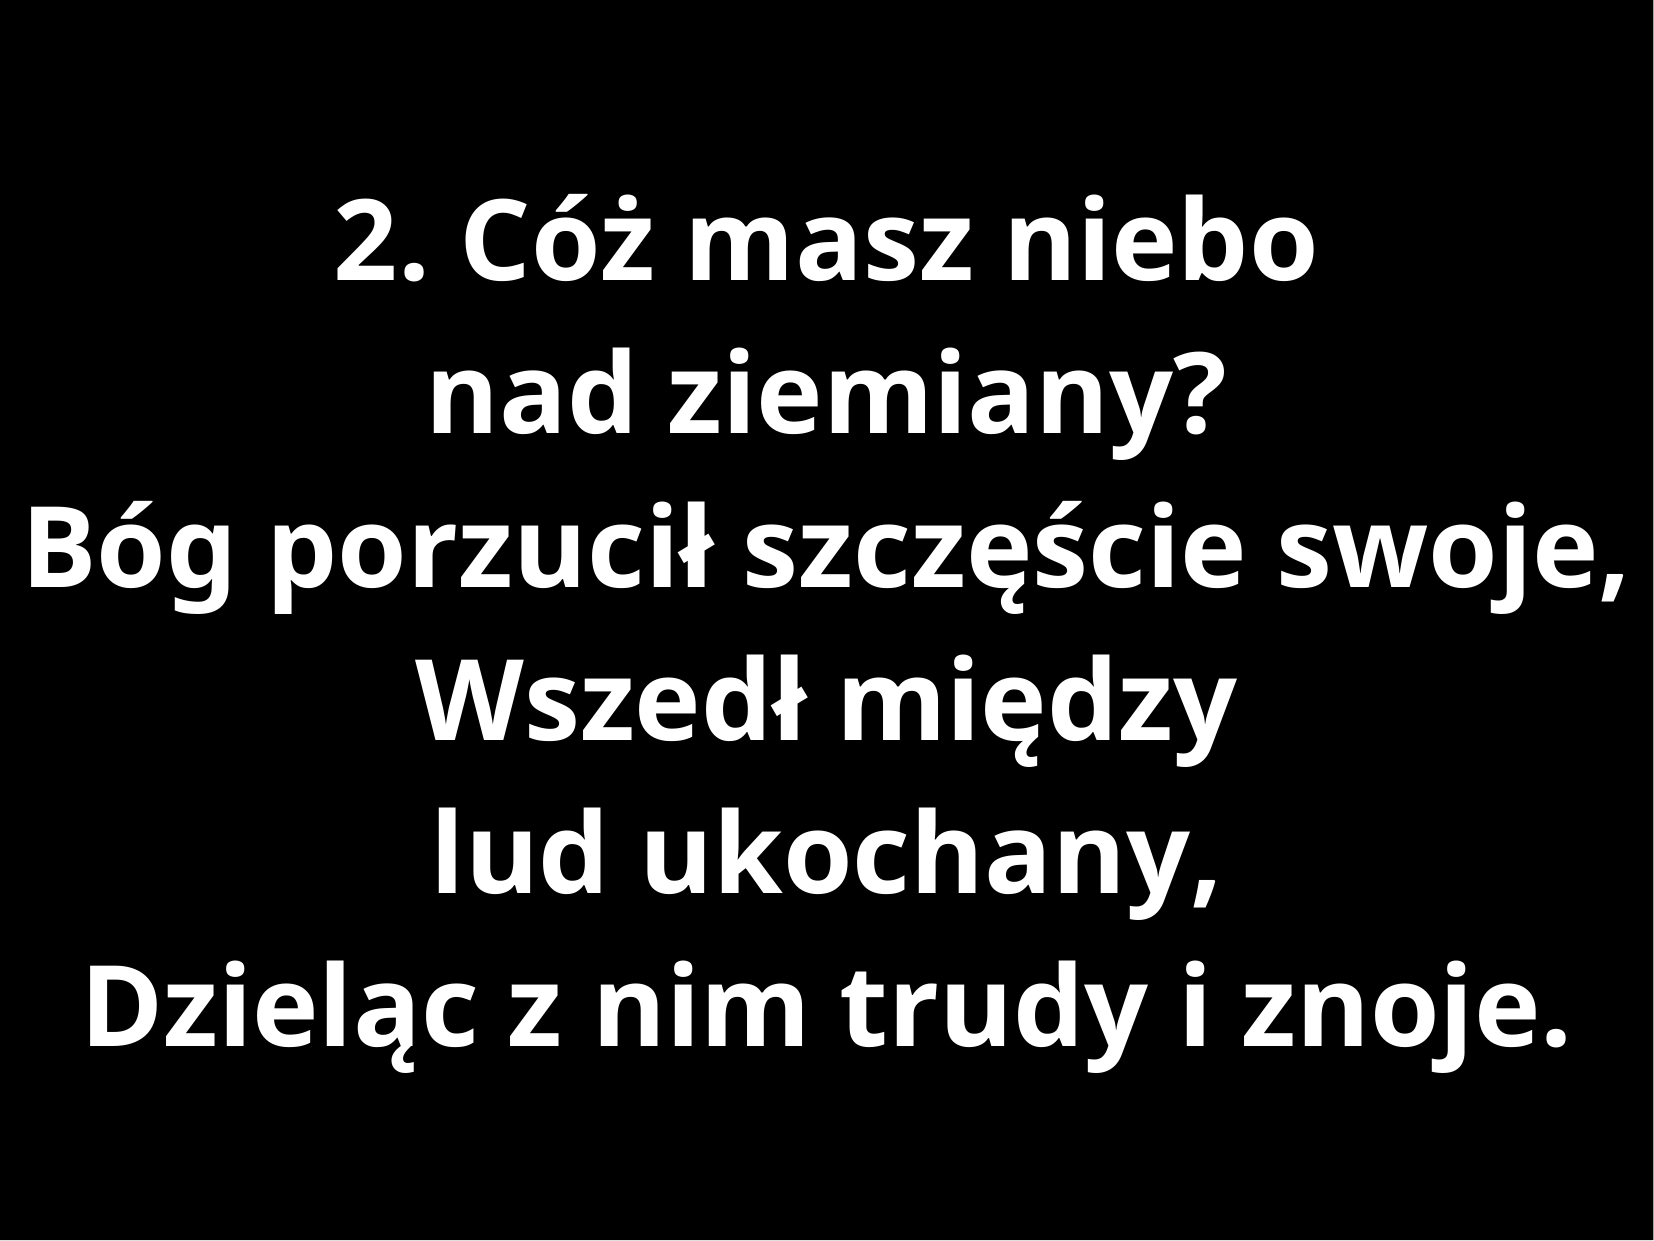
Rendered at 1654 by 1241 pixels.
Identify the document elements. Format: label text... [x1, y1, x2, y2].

title 2. Cóż masz niebo nad ziemiany? Bóg porzucił szczęście swoje, Wszedł między lud ukochany, Dzieląc z nim trudy i znoje. [0, 0, 1654, 1241]
